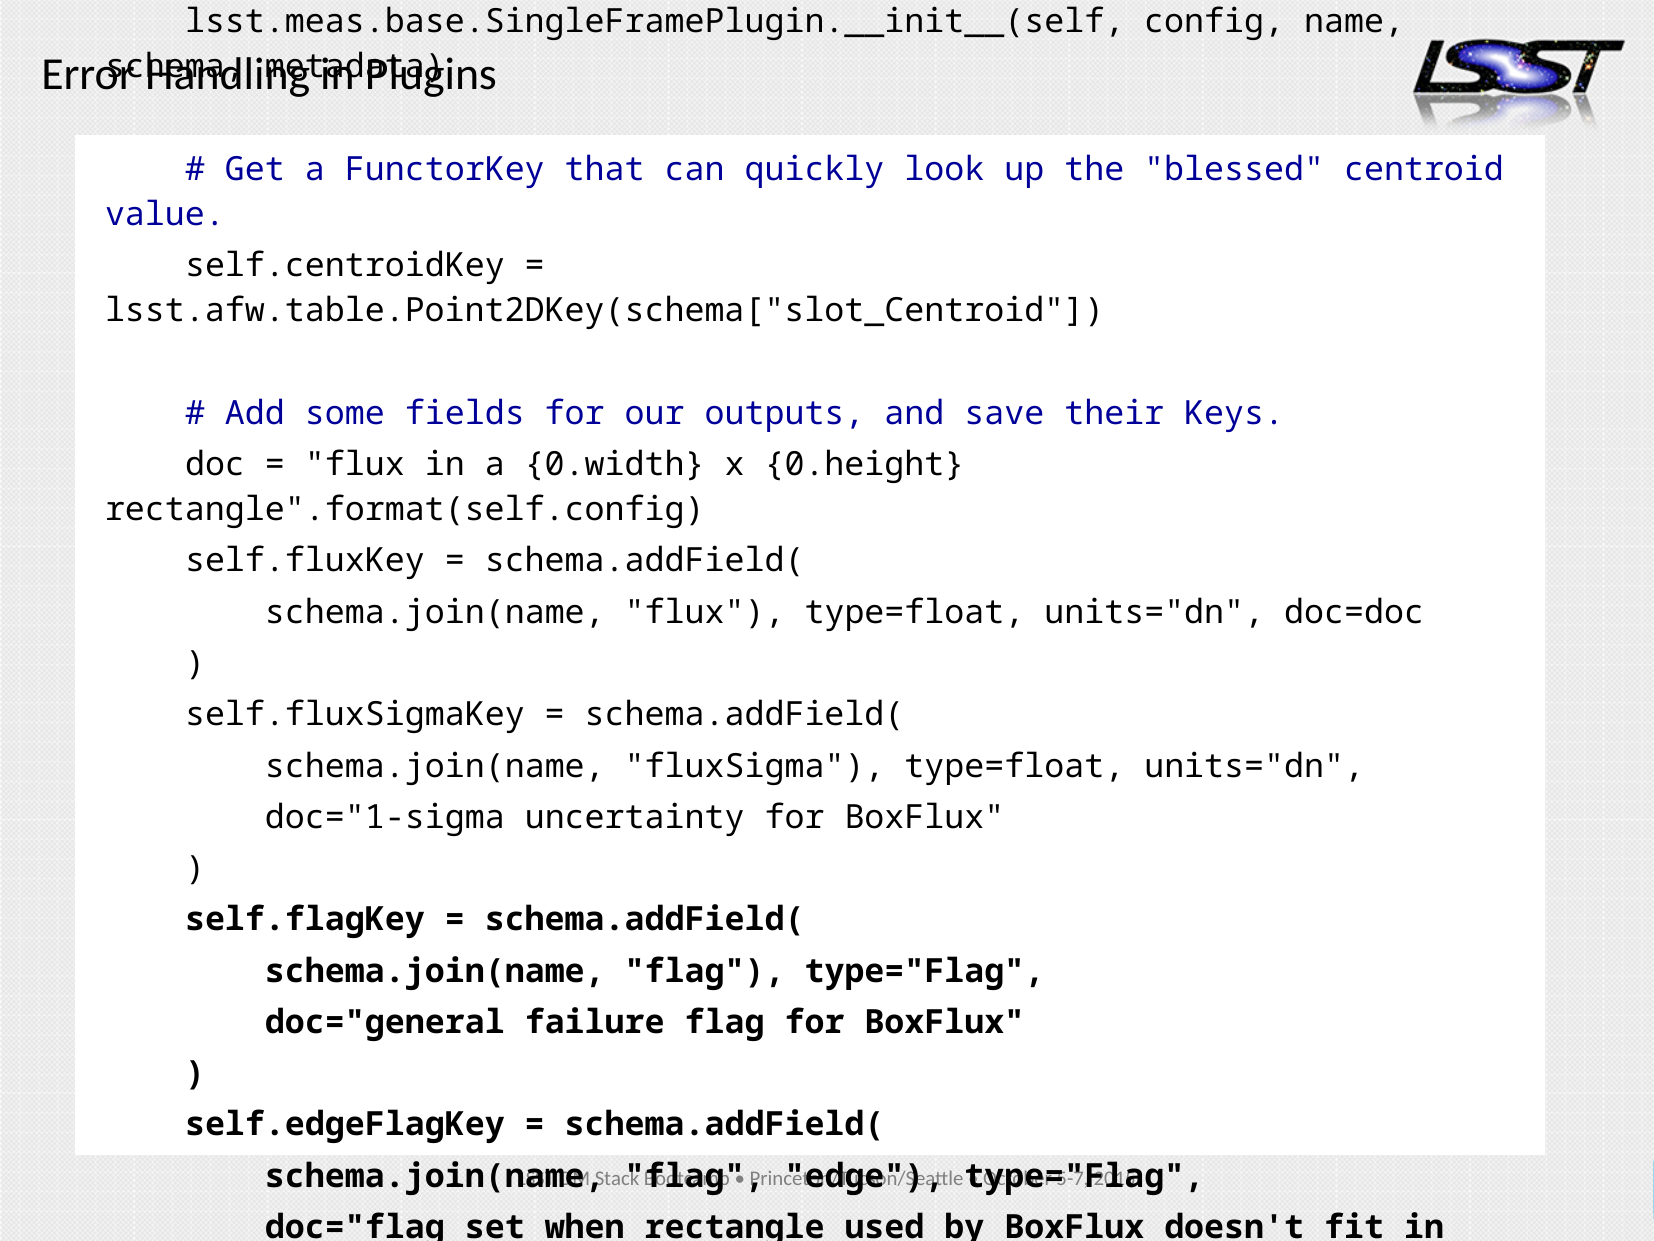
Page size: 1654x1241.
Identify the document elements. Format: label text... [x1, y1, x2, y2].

title Error Handling in Plugins [41, 27, 1161, 129]
picture [0, 0, 1654, 1241]
picture [430, 1224, 438, 1234]
list def __init__(self, config, name, schema, metadata): lsst.meas.base.SingleFramePlugin.__init__(self, config, name, schema, metadata) # Get a FunctorKey that can quickly look up the "blessed" centroid value. self.centroidKey = lsst.afw.table.Point2DKey(schema["slot_Centroid"]) # Add some fields for our outputs, and save their Keys. doc = "flux in a {0.width} x {0.height} rectangle".format(self.config) self.fluxKey = schema.addField( schema.join(name, "flux"), type=float, units="dn", doc=doc ) self.fluxSigmaKey = schema.addField( schema.join(name, "fluxSigma"), type=float, units="dn", doc="1-sigma uncertainty for BoxFlux" ) self.flagKey = schema.addField( schema.join(name, "flag"), type="Flag", doc="general failure flag for BoxFlux" ) self.edgeFlagKey = schema.addField( schema.join(name, "flag", "edge"), type="Flag", doc="flag set when rectangle used by BoxFlux doesn't fit in the image" ) [75, 135, 1546, 1156]
picture [770, 1224, 778, 1234]
